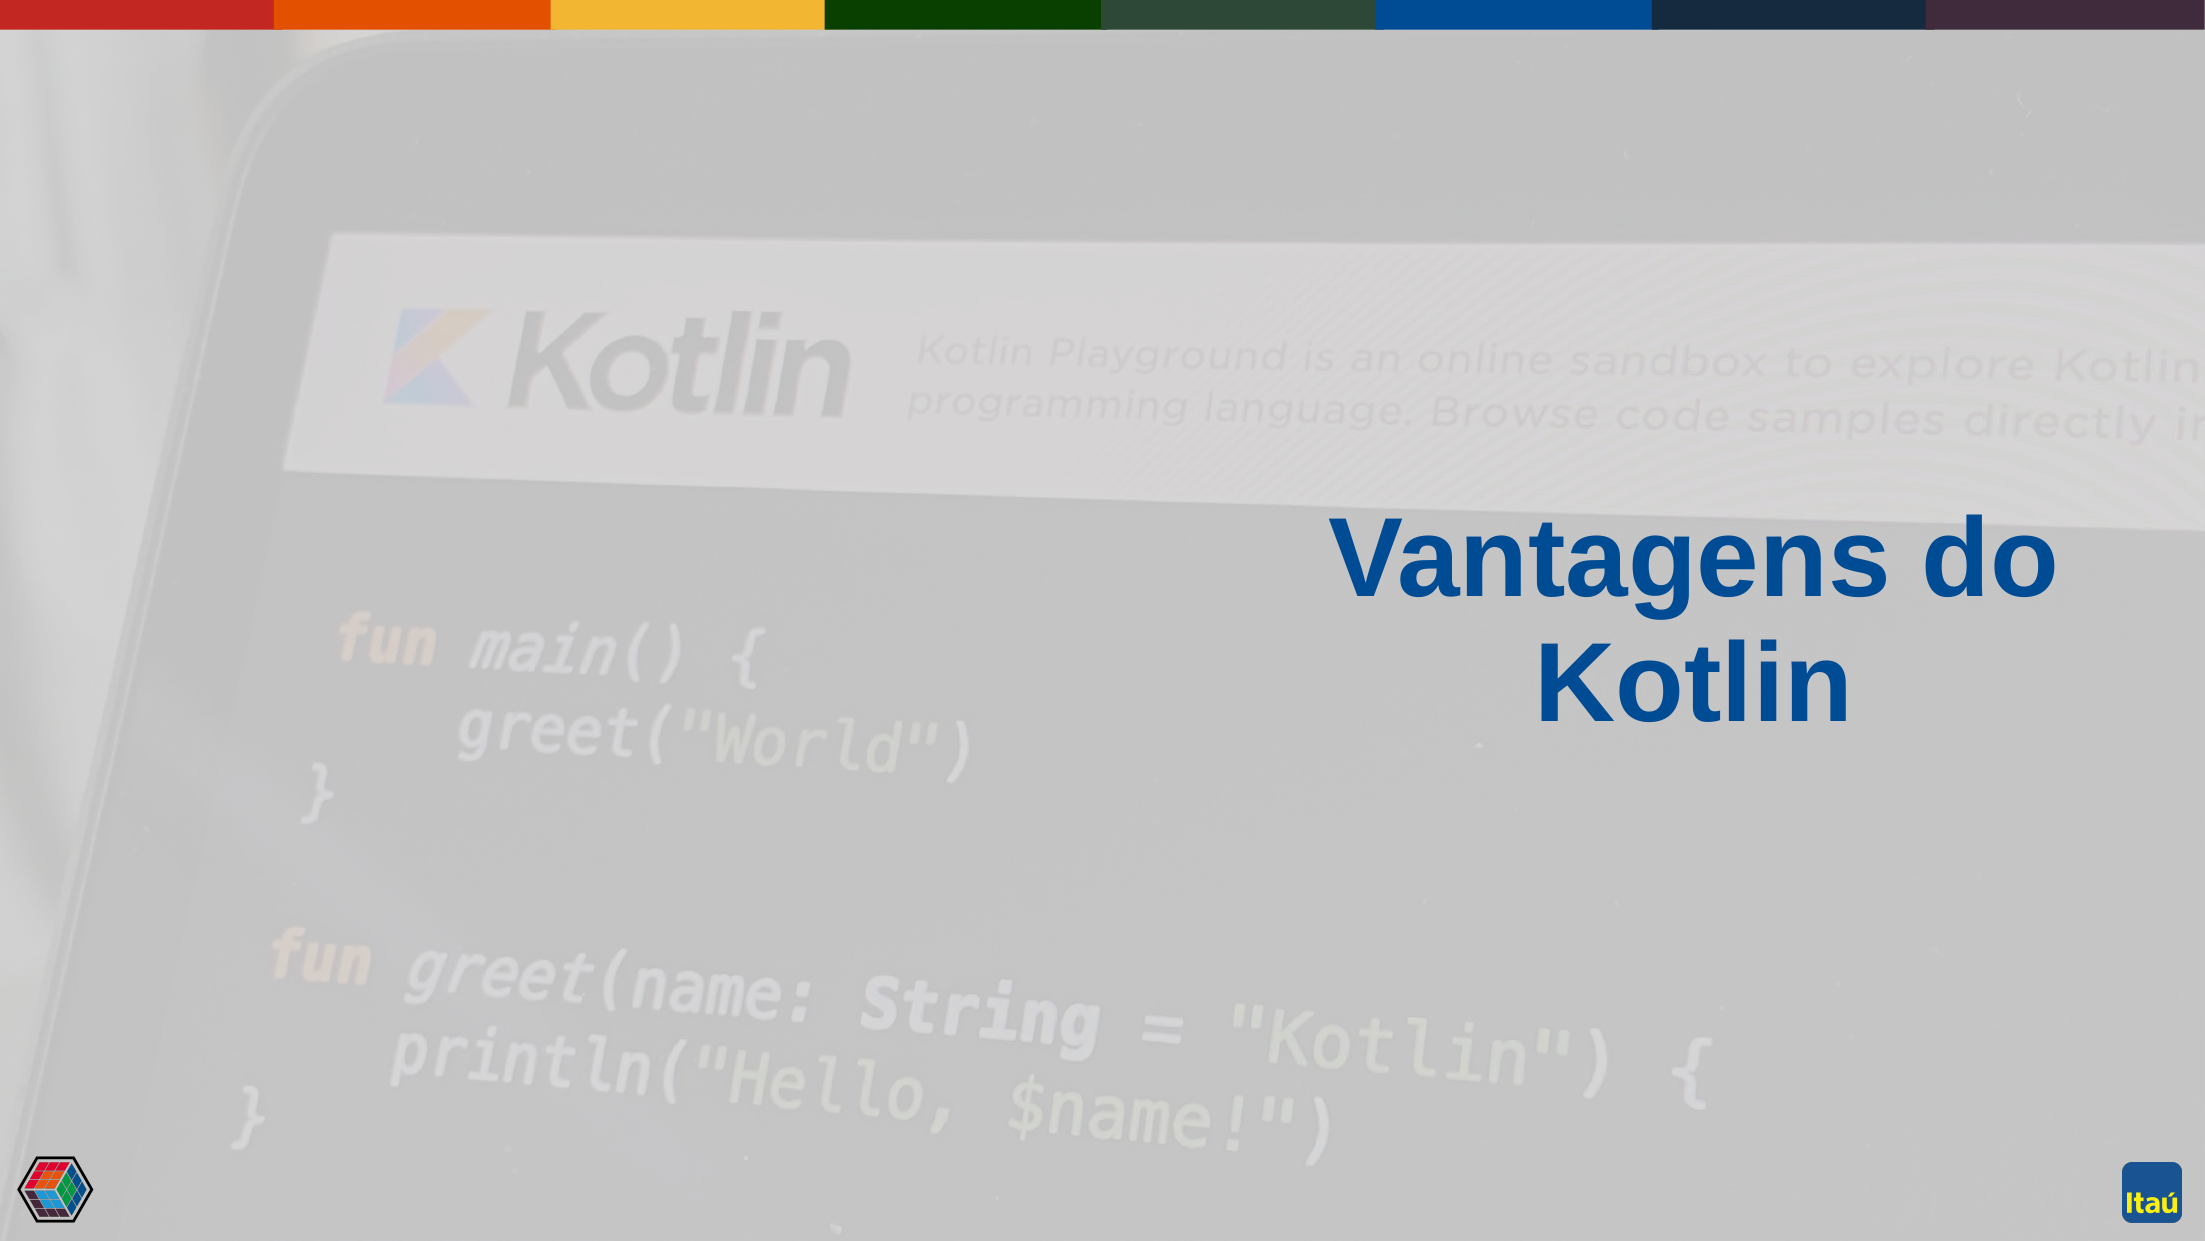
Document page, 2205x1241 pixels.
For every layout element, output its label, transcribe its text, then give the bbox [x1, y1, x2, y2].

picture [15, 1149, 95, 1229]
picture [2122, 1162, 2182, 1223]
title Vantagens do Kotlin [1237, 431, 2151, 809]
